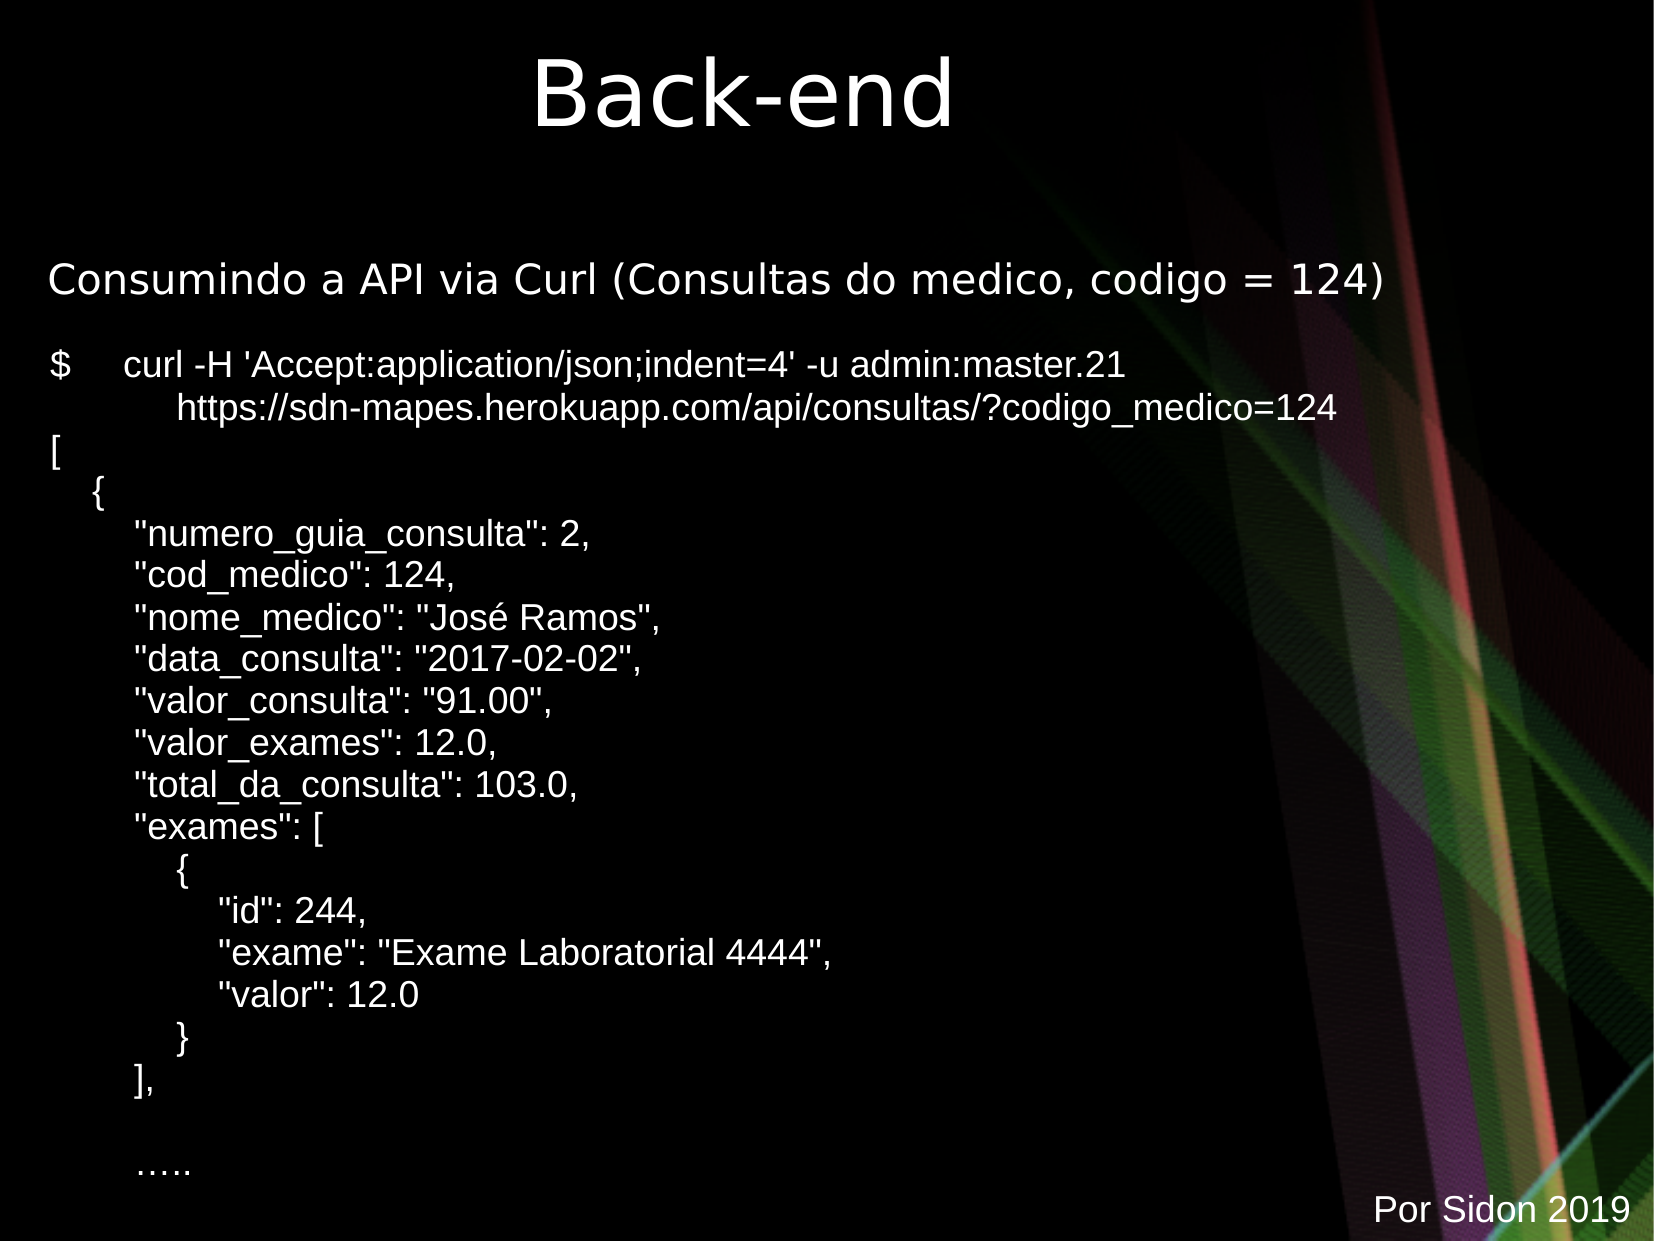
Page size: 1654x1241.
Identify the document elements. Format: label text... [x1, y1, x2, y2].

title Consumindo a API via Curl (Consultas do medico, codigo = 124) [47, 217, 1477, 344]
title Back-end [519, 35, 969, 154]
picture [0, 0, 1654, 1241]
text_box Por Sidon 2019 [1358, 1181, 1646, 1238]
text_box $ curl -H 'Accept:application/json;indent=4' -u admin:master.21 https://sdn-mapes.herokuapp.com/api/consultas/?codigo_medico=124 [ { "numero_guia_consulta": 2, "cod_medico": 124, "nome_medico": "José Ramos", "data_consulta": "2017-02-02", "valor_consulta": "91.00", "valor_exames": 12.0, "total_da_consulta": 103.0, "exames": [ { "id": 244, "exame": "Exame Laboratorial 4444", "valor": 12.0 } ], ….. [35, 336, 1548, 1234]
